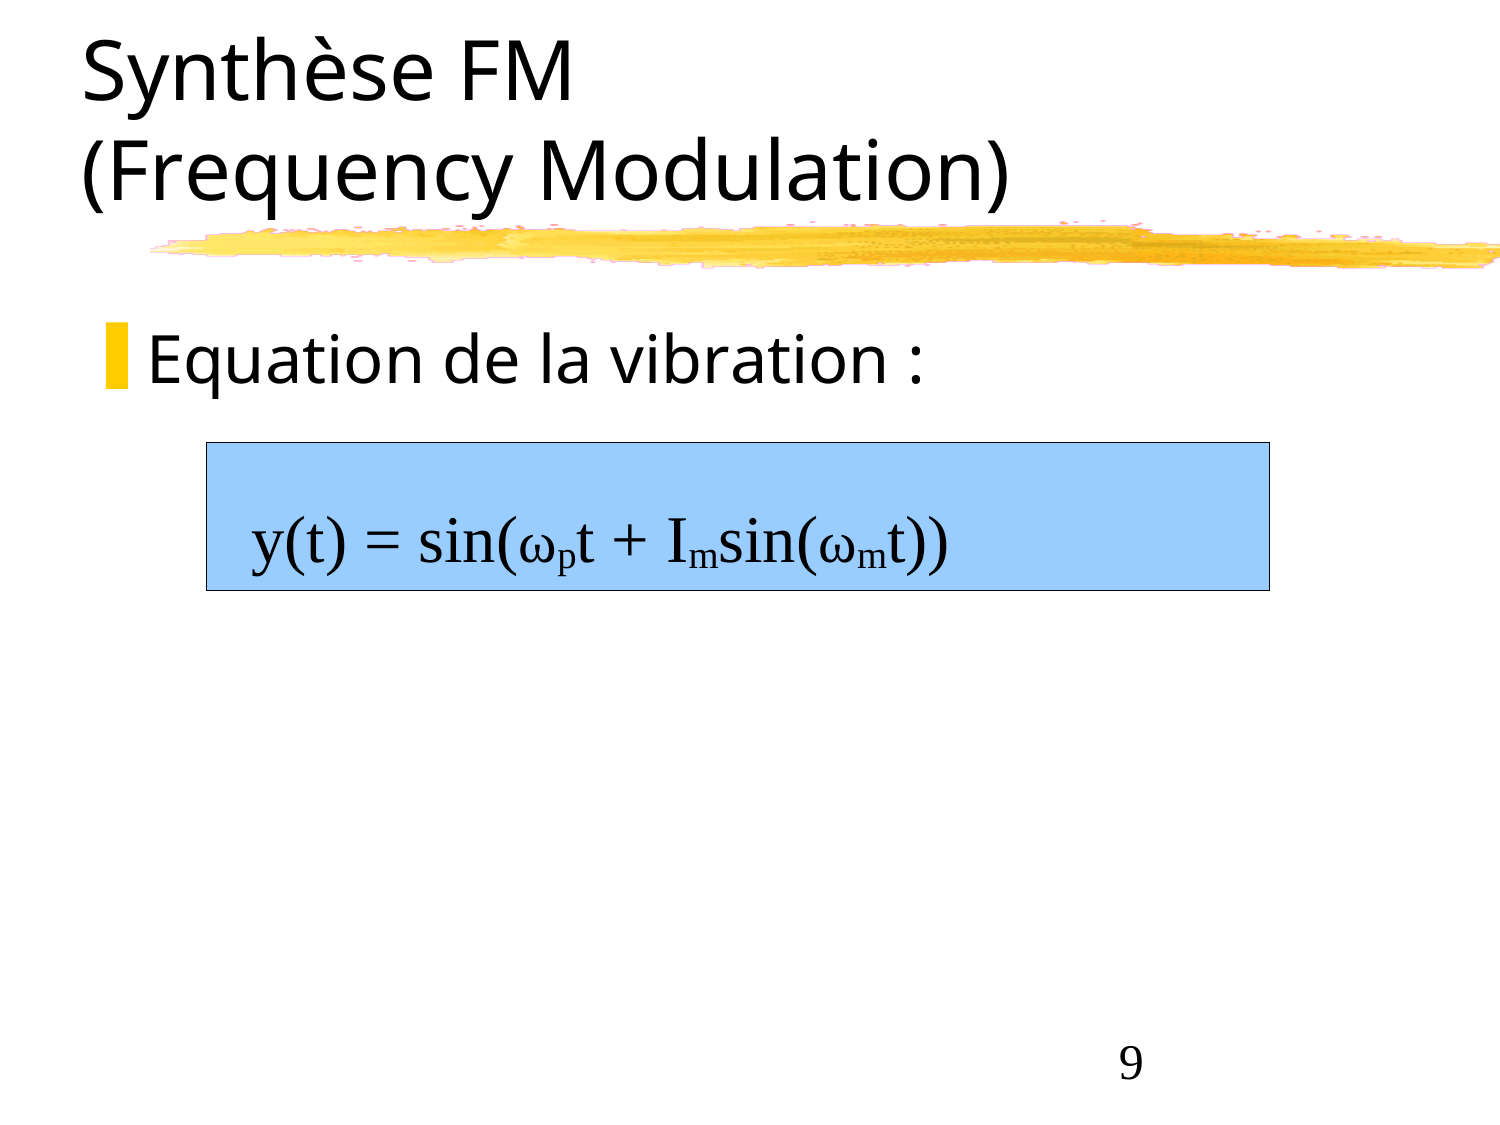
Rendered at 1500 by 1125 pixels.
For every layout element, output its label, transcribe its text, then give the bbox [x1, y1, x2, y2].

list Equation de la vibration : [75, 309, 1447, 994]
text_box [206, 442, 1270, 591]
title Synthèse FM (Frequency Modulation) [66, 0, 1342, 225]
text_box y(t) = sin(ωpt + Imsin(ωmt)) [236, 466, 1241, 584]
picture [150, 215, 1500, 279]
